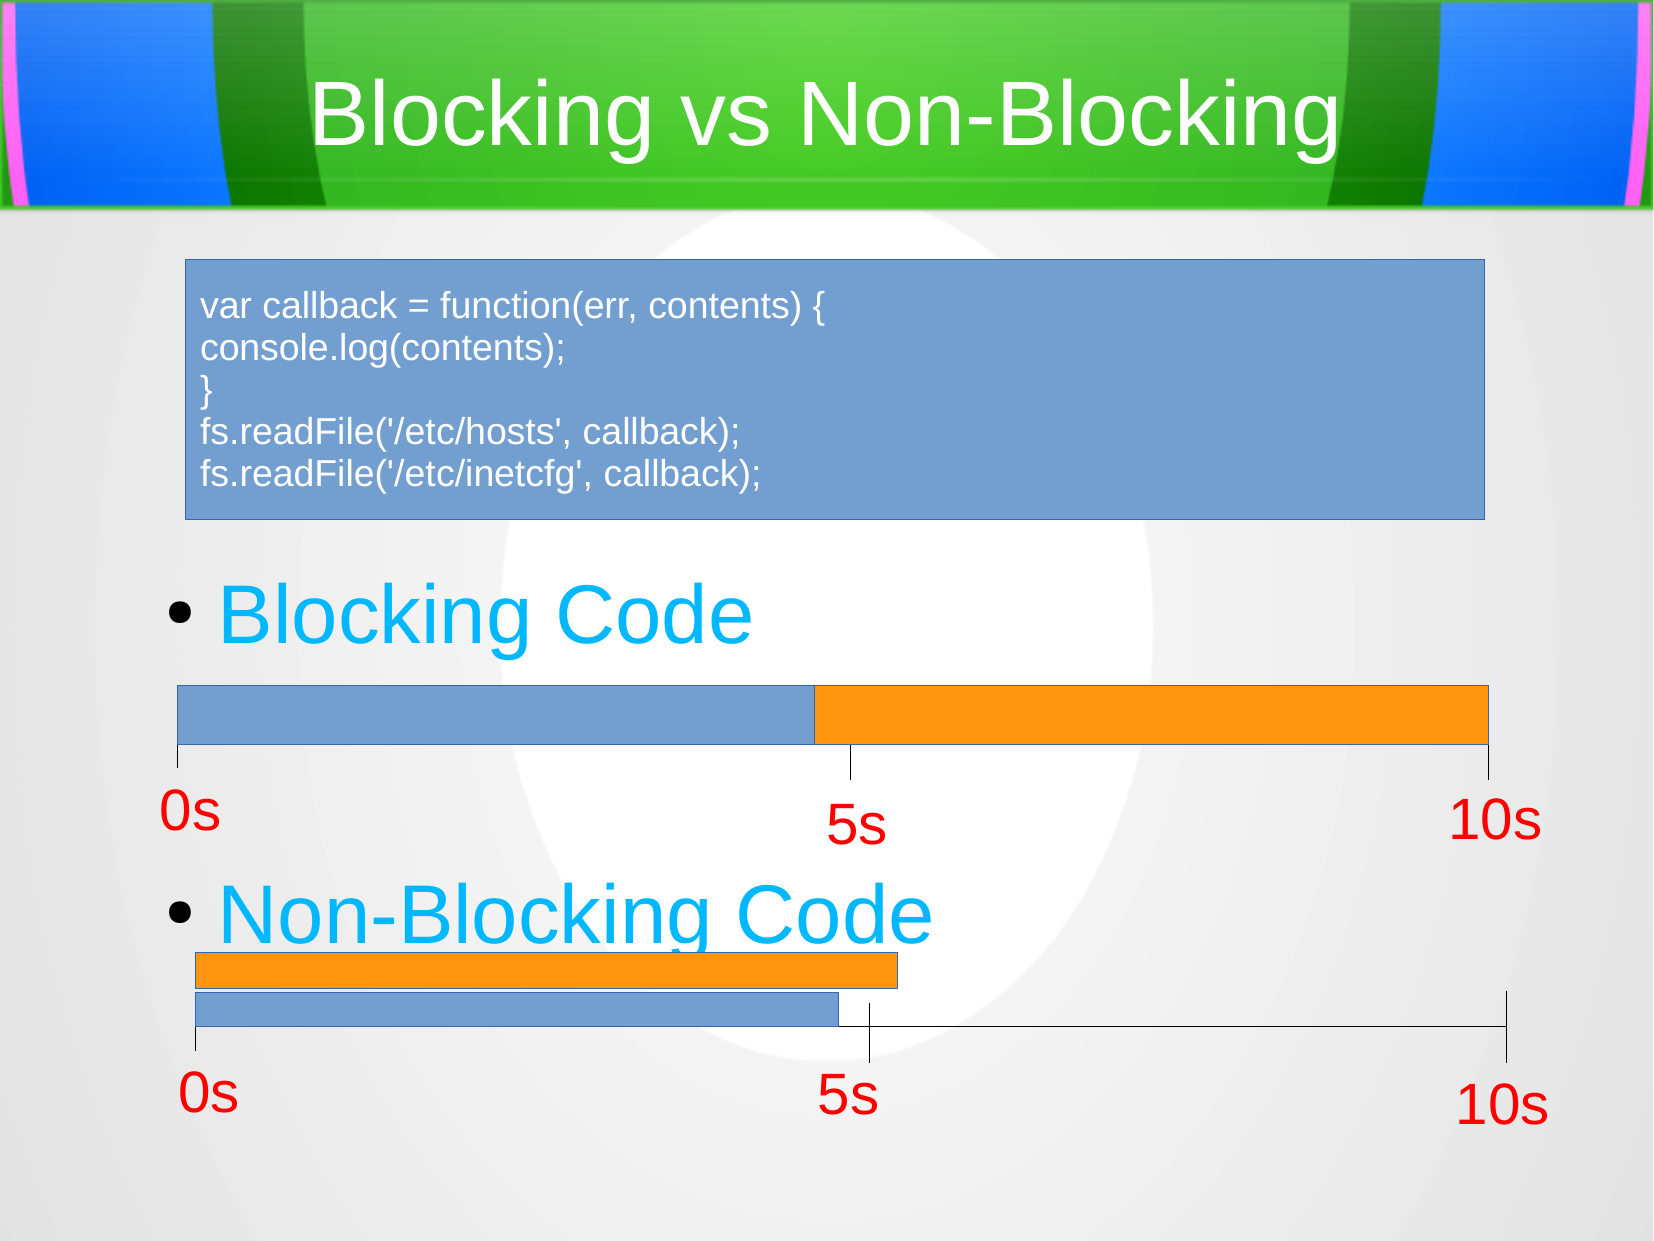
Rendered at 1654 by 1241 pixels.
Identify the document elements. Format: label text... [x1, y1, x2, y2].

picture [0, 0, 1654, 1241]
text_box [195, 991, 839, 1049]
text_box [177, 685, 1489, 766]
text_box 10s [1440, 1064, 1576, 1144]
text_box var callback = function(err, contents) { console.log(contents); } fs.readFile('/etc/hosts', callback); fs.readFile('/etc/inetcfg', callback); [185, 259, 1485, 520]
text_box Blocking Code [150, 561, 1178, 669]
text_box 10s [1433, 779, 1568, 860]
text_box 0s [144, 769, 247, 850]
text_box 5s [811, 784, 914, 860]
text_box Non-Blocking Code [150, 860, 1178, 969]
title Blocking vs Non-Blocking [82, 49, 1571, 179]
text_box 5s [803, 1054, 906, 1134]
text_box [195, 952, 898, 989]
text_box 0s [163, 1052, 266, 1133]
